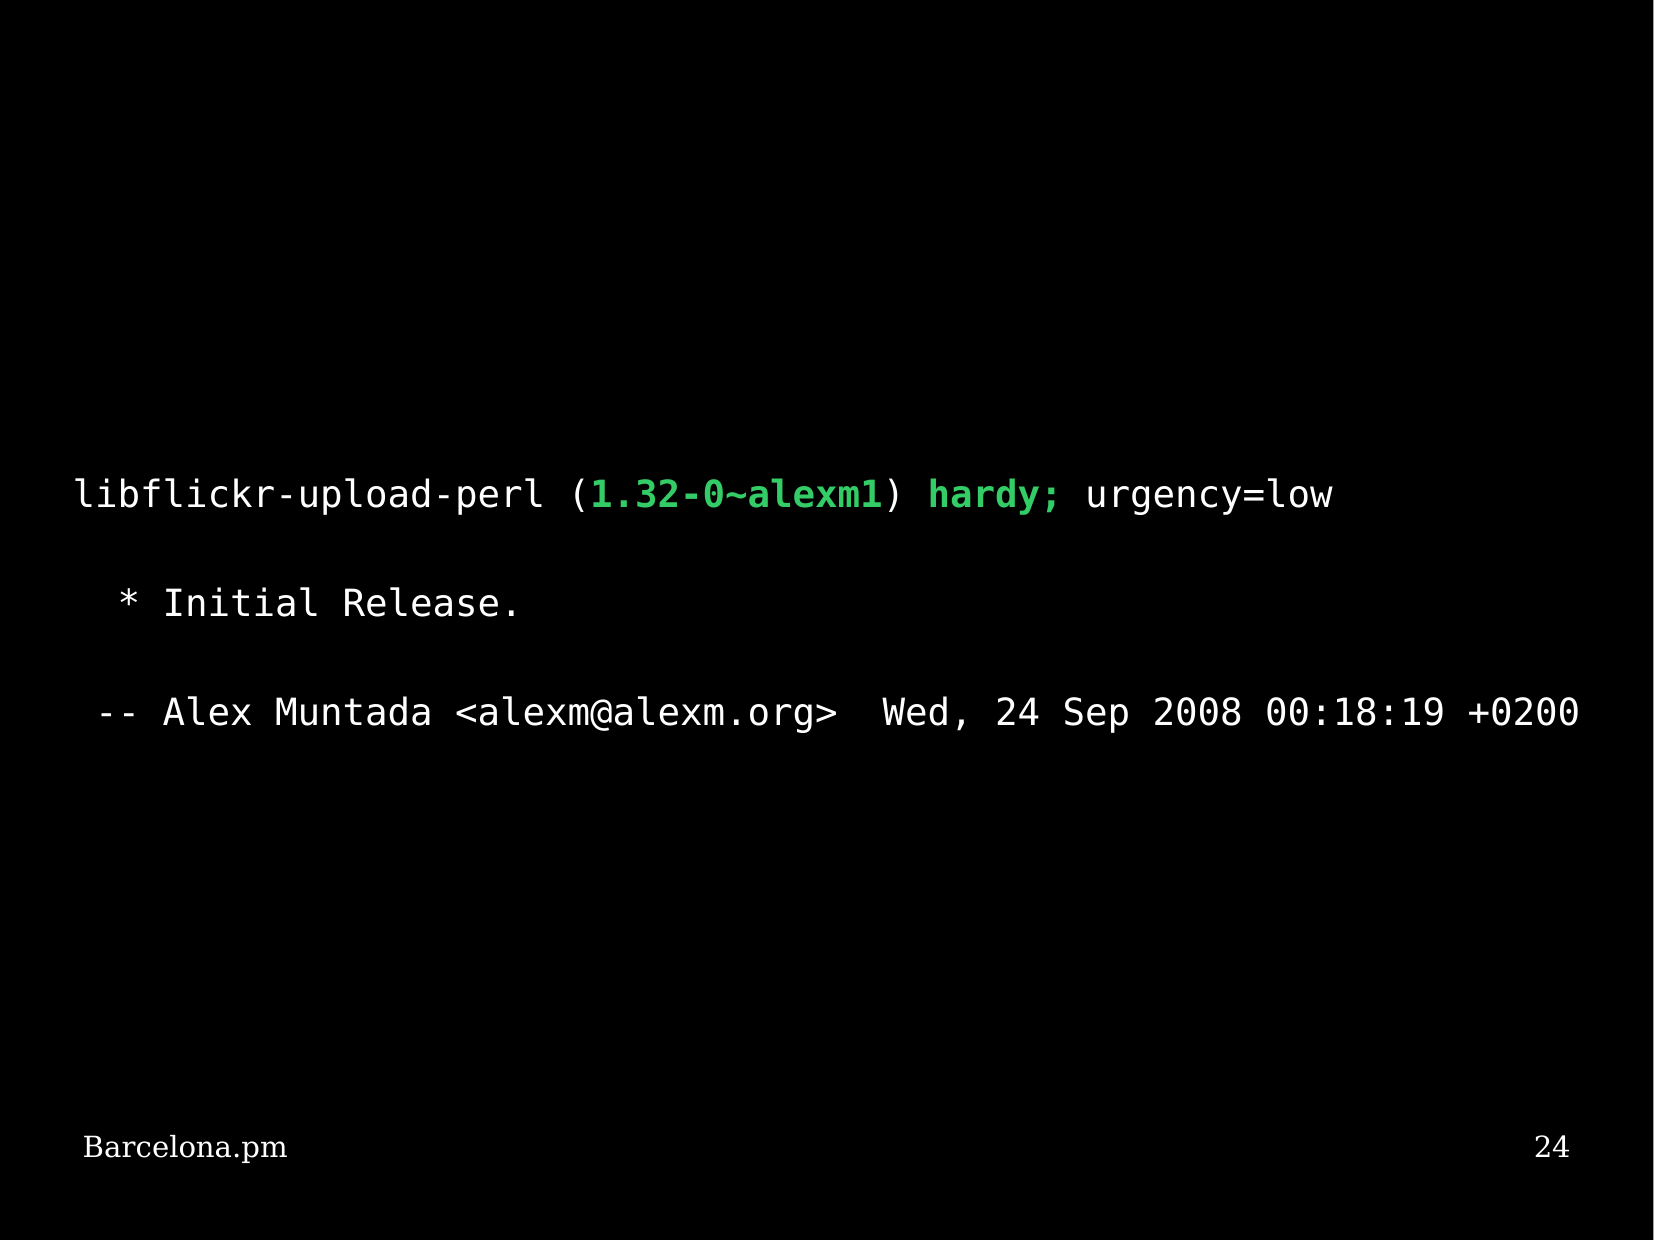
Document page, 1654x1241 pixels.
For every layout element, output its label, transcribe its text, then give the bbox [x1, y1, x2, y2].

title libflickr-upload-perl (1.32-0~alexm1) hardy; urgency=low * Initial Release. -- Alex Muntada <alexm@alexm.org> Wed, 24 Sep 2008 00:18:19 +0200 [72, 116, 1582, 1124]
